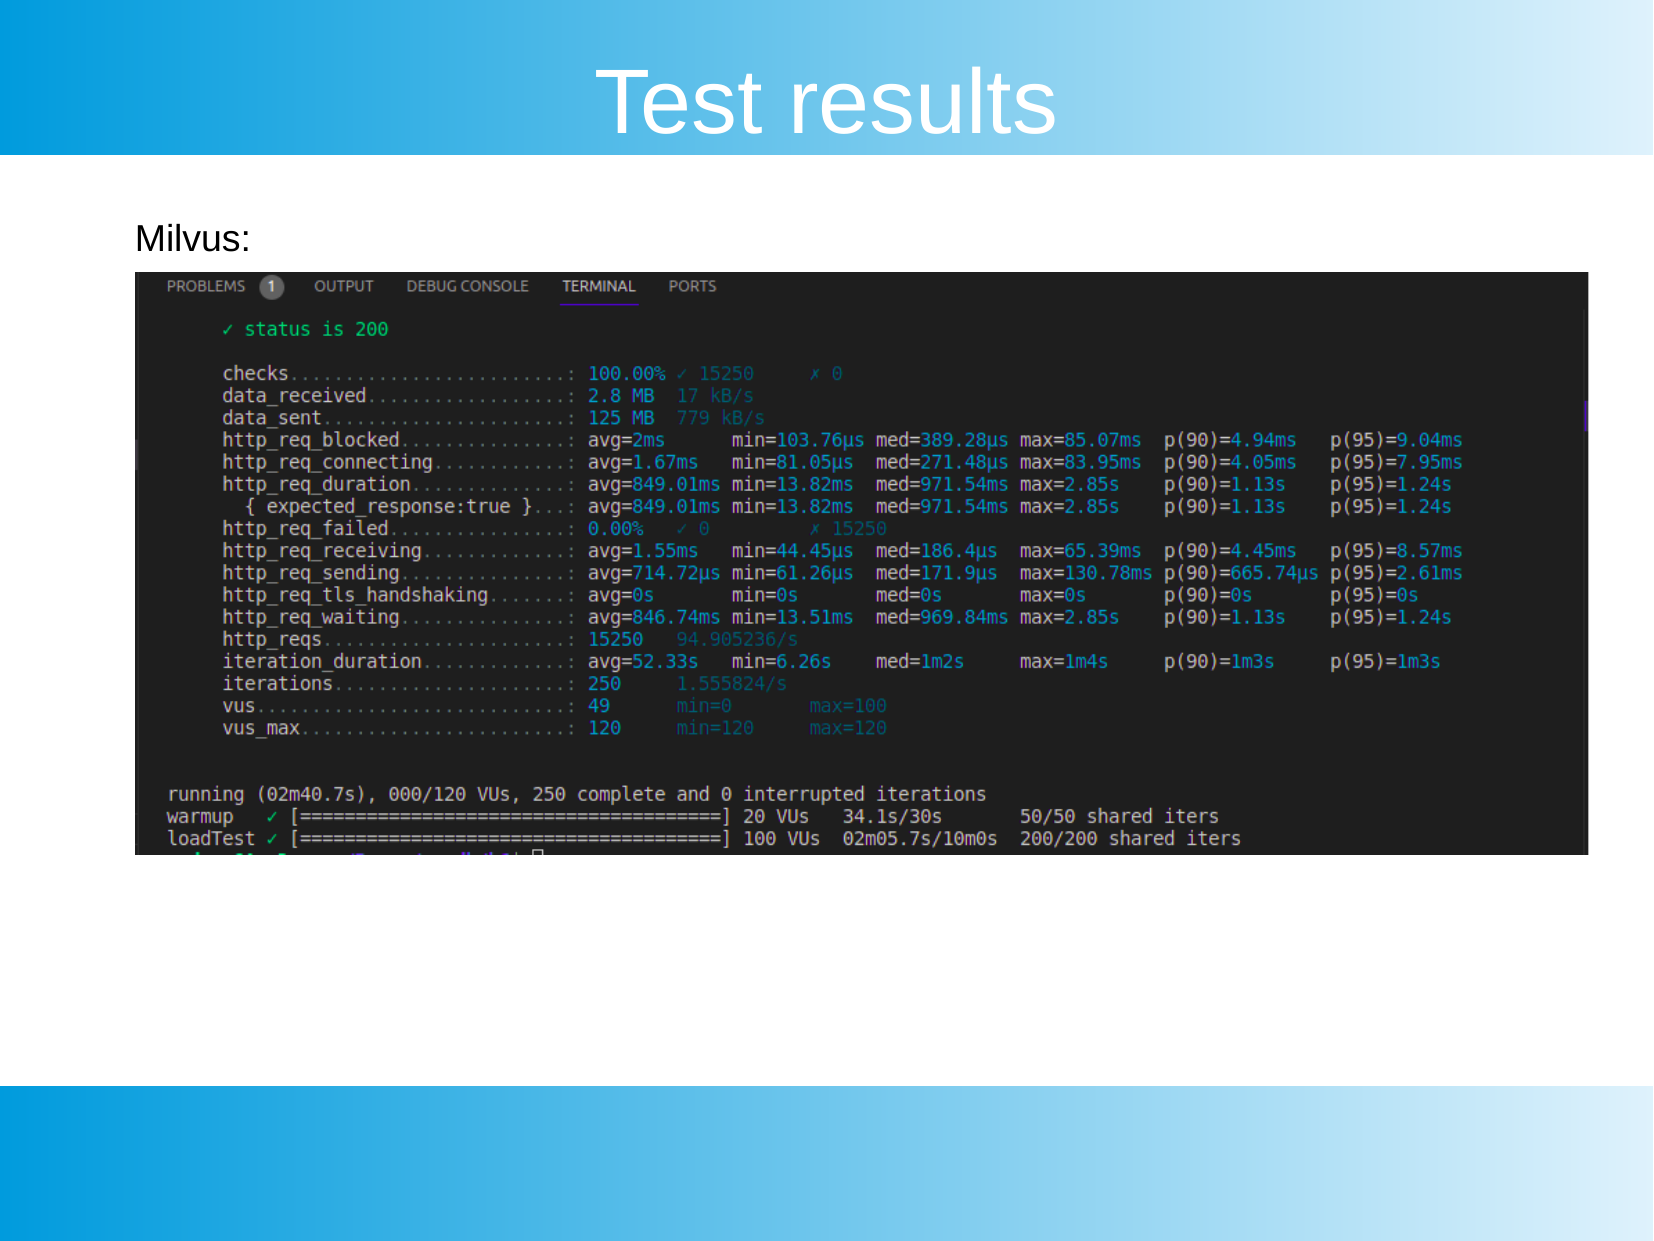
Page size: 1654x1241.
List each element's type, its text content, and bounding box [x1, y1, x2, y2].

title Test results [82, 49, 1571, 155]
text_box Milvus: [120, 210, 496, 267]
picture [135, 272, 1589, 856]
